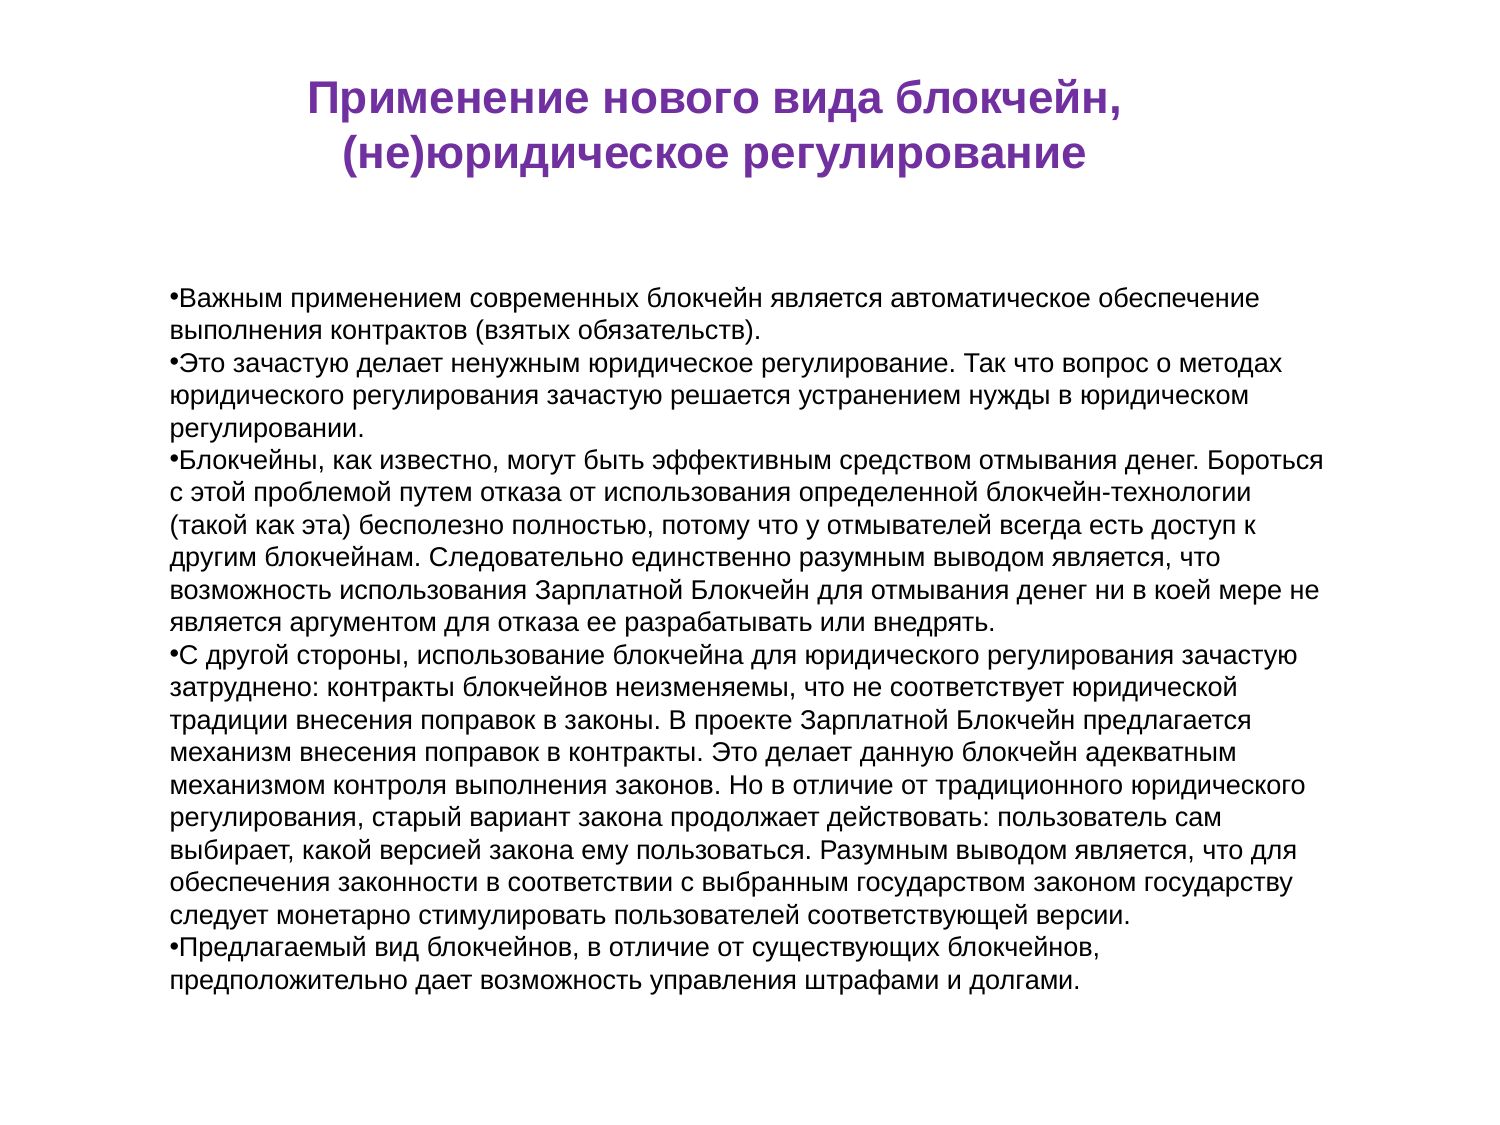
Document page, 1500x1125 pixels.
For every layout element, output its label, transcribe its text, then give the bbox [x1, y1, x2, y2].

text_box Применение нового вида блокчейн, (не)юридическое регулирование [117, 59, 1313, 120]
text_box Важным применением современных блокчейн является автоматическое обеспечение выполнения контрактов (взятых обязательств). Это зачастую делает ненужным юридическое регулирование. Так что вопрос о методах юридического регулирования зачастую решается устранением нужды в юридическом регулировании. Блокчейны, как известно, могут быть эффективным средством отмывания денег. Бороться с этой проблемой путем отказа от использования определенной блокчейн-технологии (такой как эта) бесполезно полностью, потому что у отмывателей всегда есть доступ к другим блокчейнам. Следовательно единственно разумным выводом является, что возможность использования Зарплатной Блокчейн для отмывания денег ни в коей мере не является аргументом для отказа ее разрабатывать или внедрять. С другой стороны, использование блокчейна для юридического регулирования зачастую затруднено: контракты блокчейнов неизменяемы, что не соответствует юридической традиции внесения поправок в законы. В проекте Зарплатной Блокчейн предлагается механизм внесения поправок в контракты. Это делает данную блокчейн адекватным механизмом контроля выполнения законов. Но в отличие от традиционного юридического регулирования, старый вариант закона продолжает действовать: пользователь сам выбирает, какой версией закона ему пользоваться. Разумным выводом является, что для обеспечения законности в соответствии с выбранным государством законом государству следует монетарно стимулировать пользователей соответствующей версии. Предлагаемый вид блокчейнов, в отличие от существующих блокчейнов, предположительно дает возможность управления штрафами и долгами. [154, 240, 1351, 1002]
